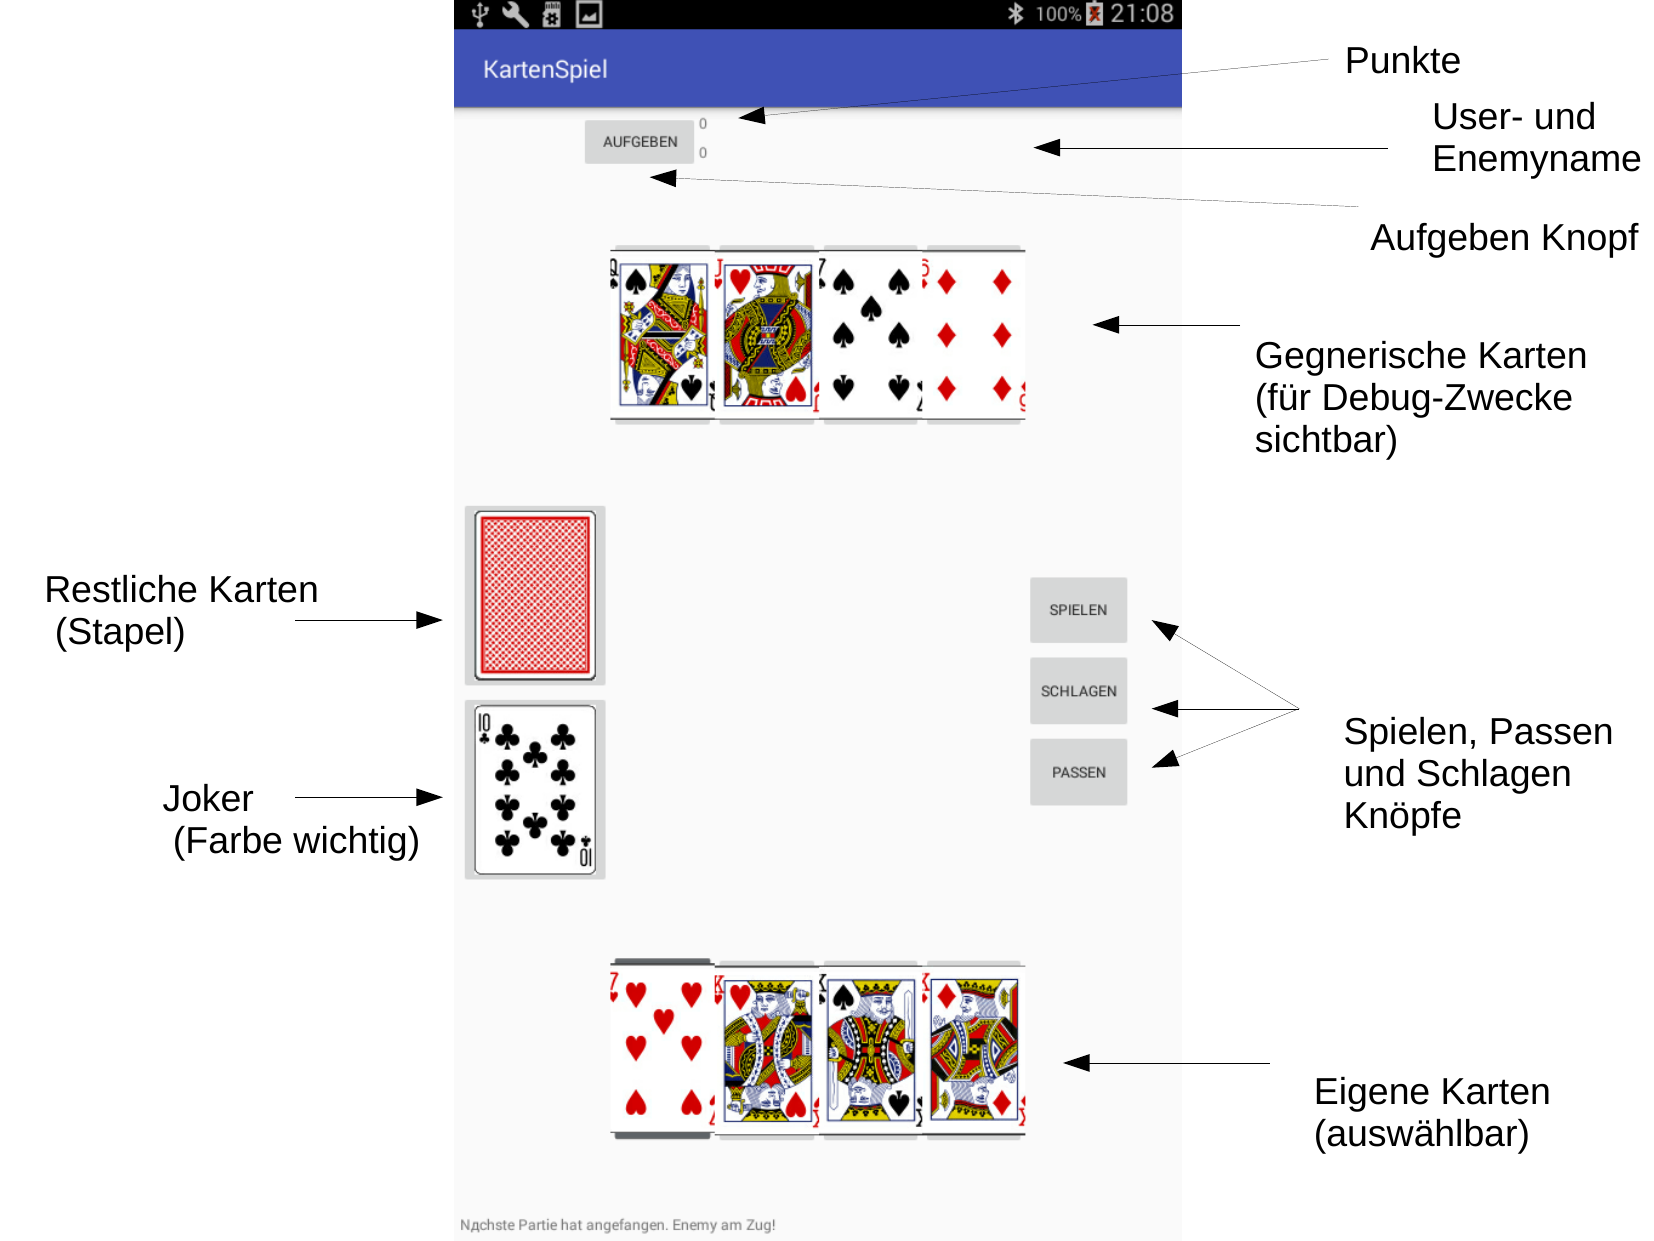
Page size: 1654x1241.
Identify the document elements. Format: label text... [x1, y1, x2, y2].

picture [454, 0, 1182, 1241]
text_box Restliche Karten (Stapel) [29, 561, 334, 660]
text_box User- und Enemyname [1417, 88, 1654, 230]
text_box Punkte [1330, 31, 1477, 89]
text_box Aufgeben Knopf [1355, 208, 1654, 266]
text_box Joker (Farbe wichtig) [147, 769, 435, 869]
text_box Spielen, Passen und Schlagen Knöpfe [1328, 703, 1640, 845]
text_box Eigene Karten (auswählbar) [1299, 1062, 1566, 1162]
text_box Gegnerische Karten (für Debug-Zwecke sichtbar) [1240, 326, 1603, 468]
